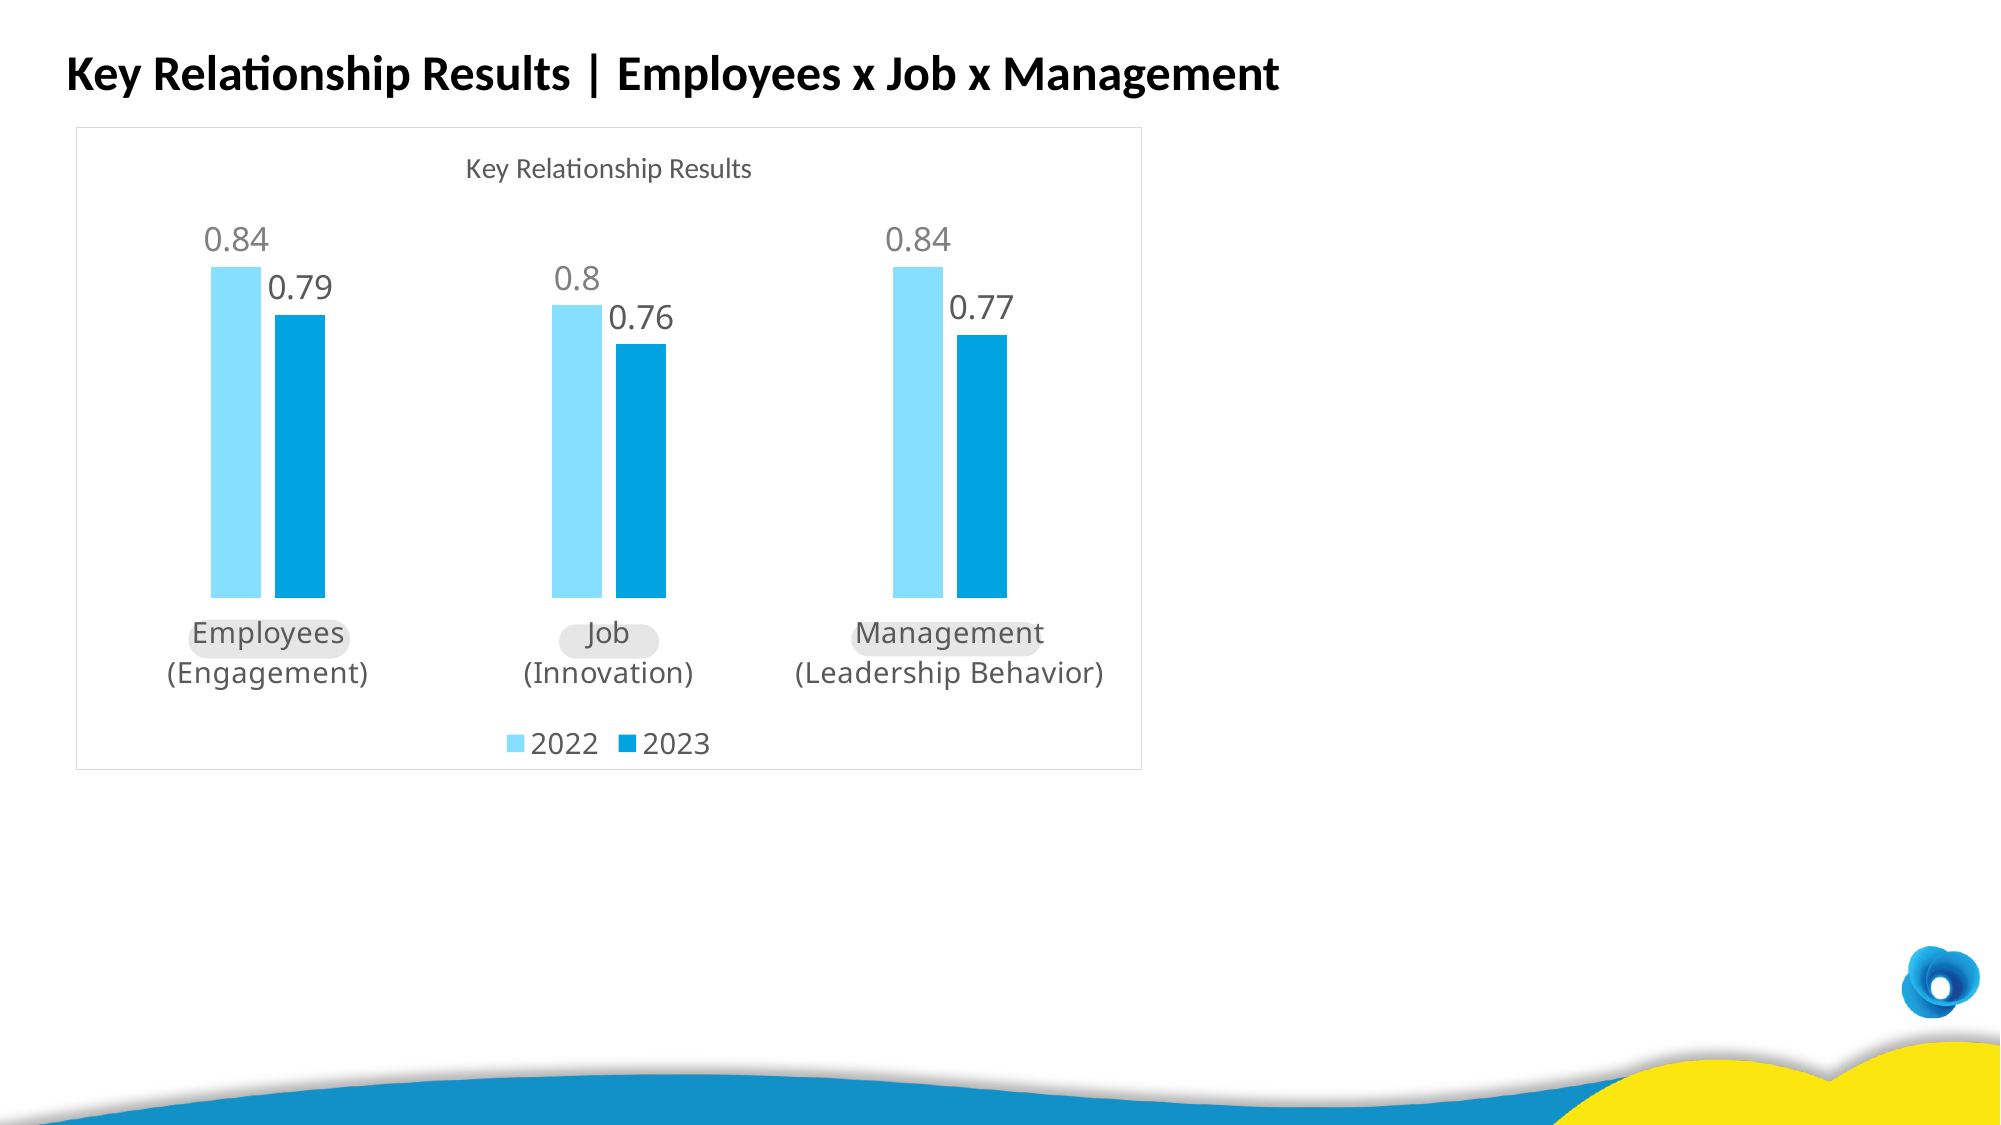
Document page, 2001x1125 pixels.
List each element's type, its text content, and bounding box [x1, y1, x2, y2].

text_box Key Relationship Results | Employees x Job x Management [51, 32, 1786, 109]
chart [75, 126, 1143, 771]
